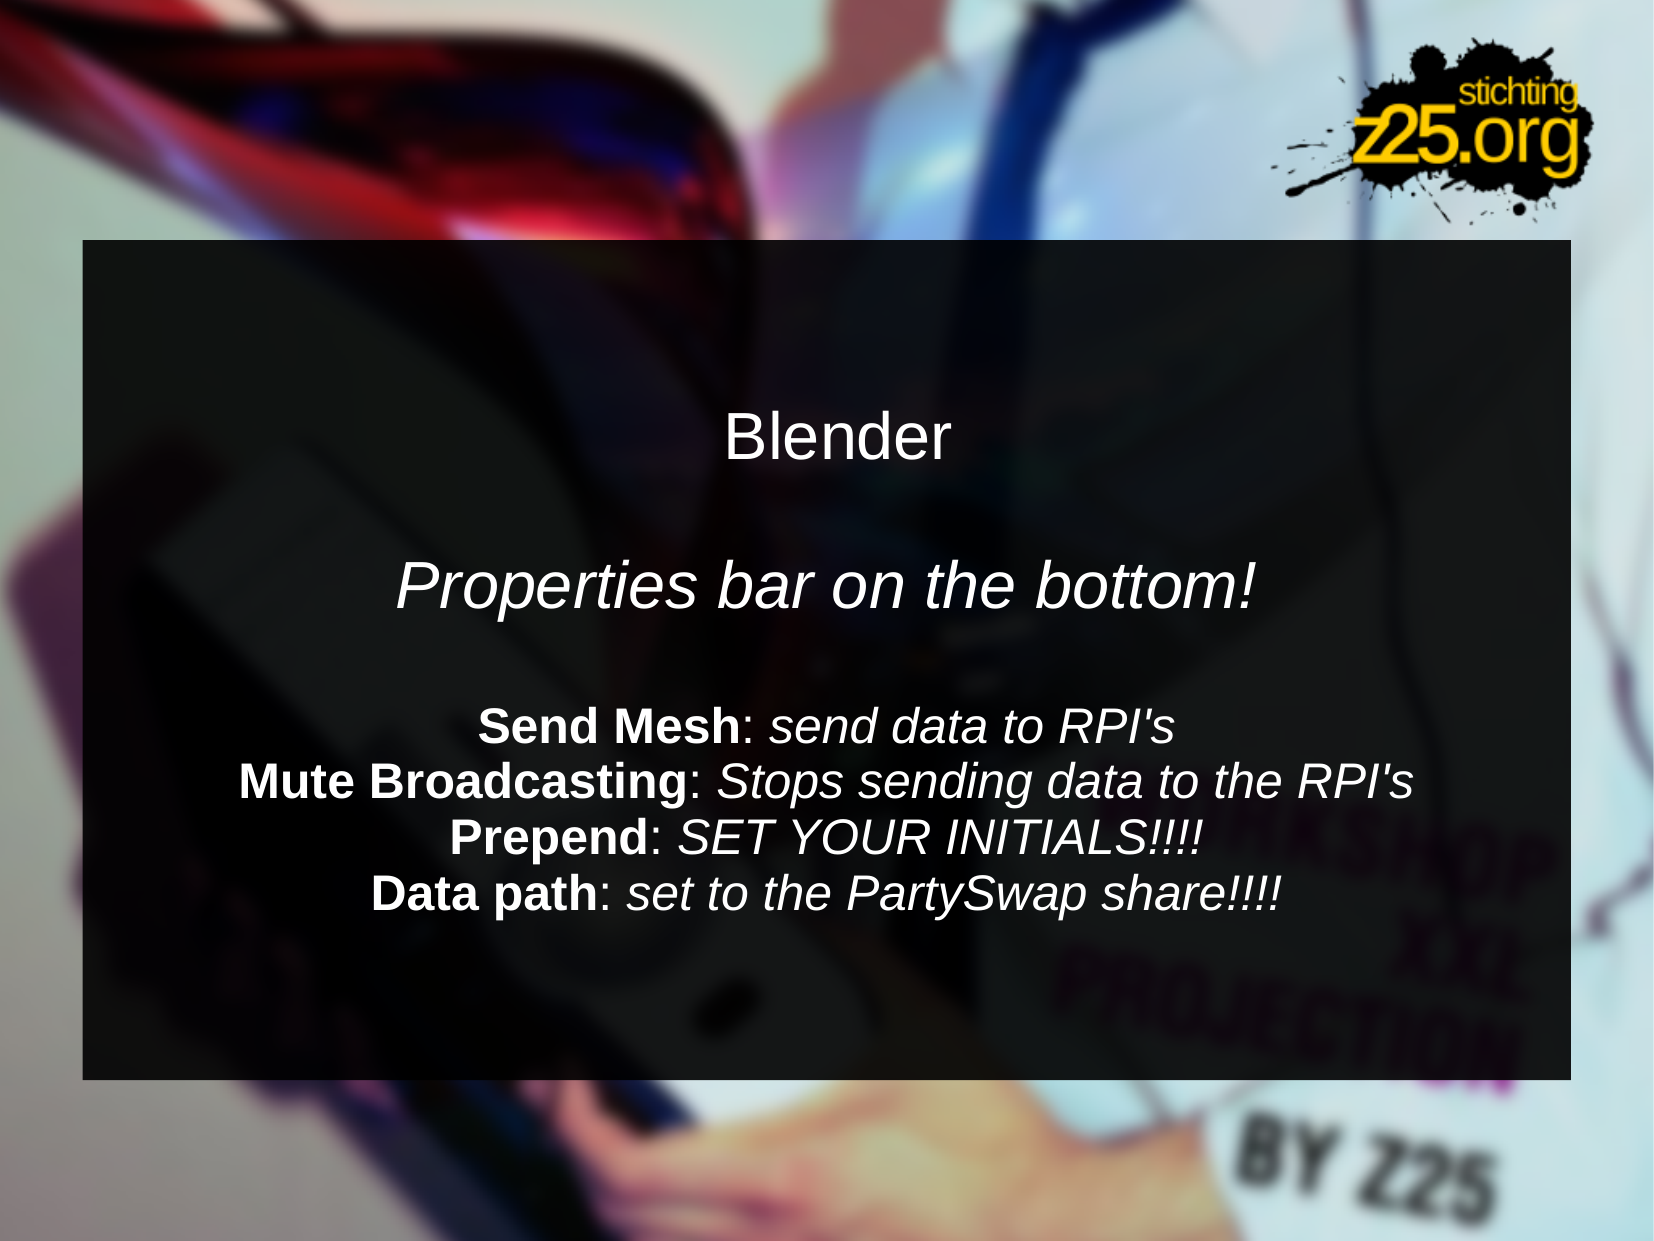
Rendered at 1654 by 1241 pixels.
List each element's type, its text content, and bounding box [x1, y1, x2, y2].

picture [0, 0, 1654, 1241]
subtitle Blender Properties bar on the bottom! Send Mesh: send data to RPI's Mute Broadcasting: Stops sending data to the RPI's Prepend: SET YOUR INITIALS!!!! Data path: set to the PartySwap share!!!! [82, 240, 1571, 1081]
